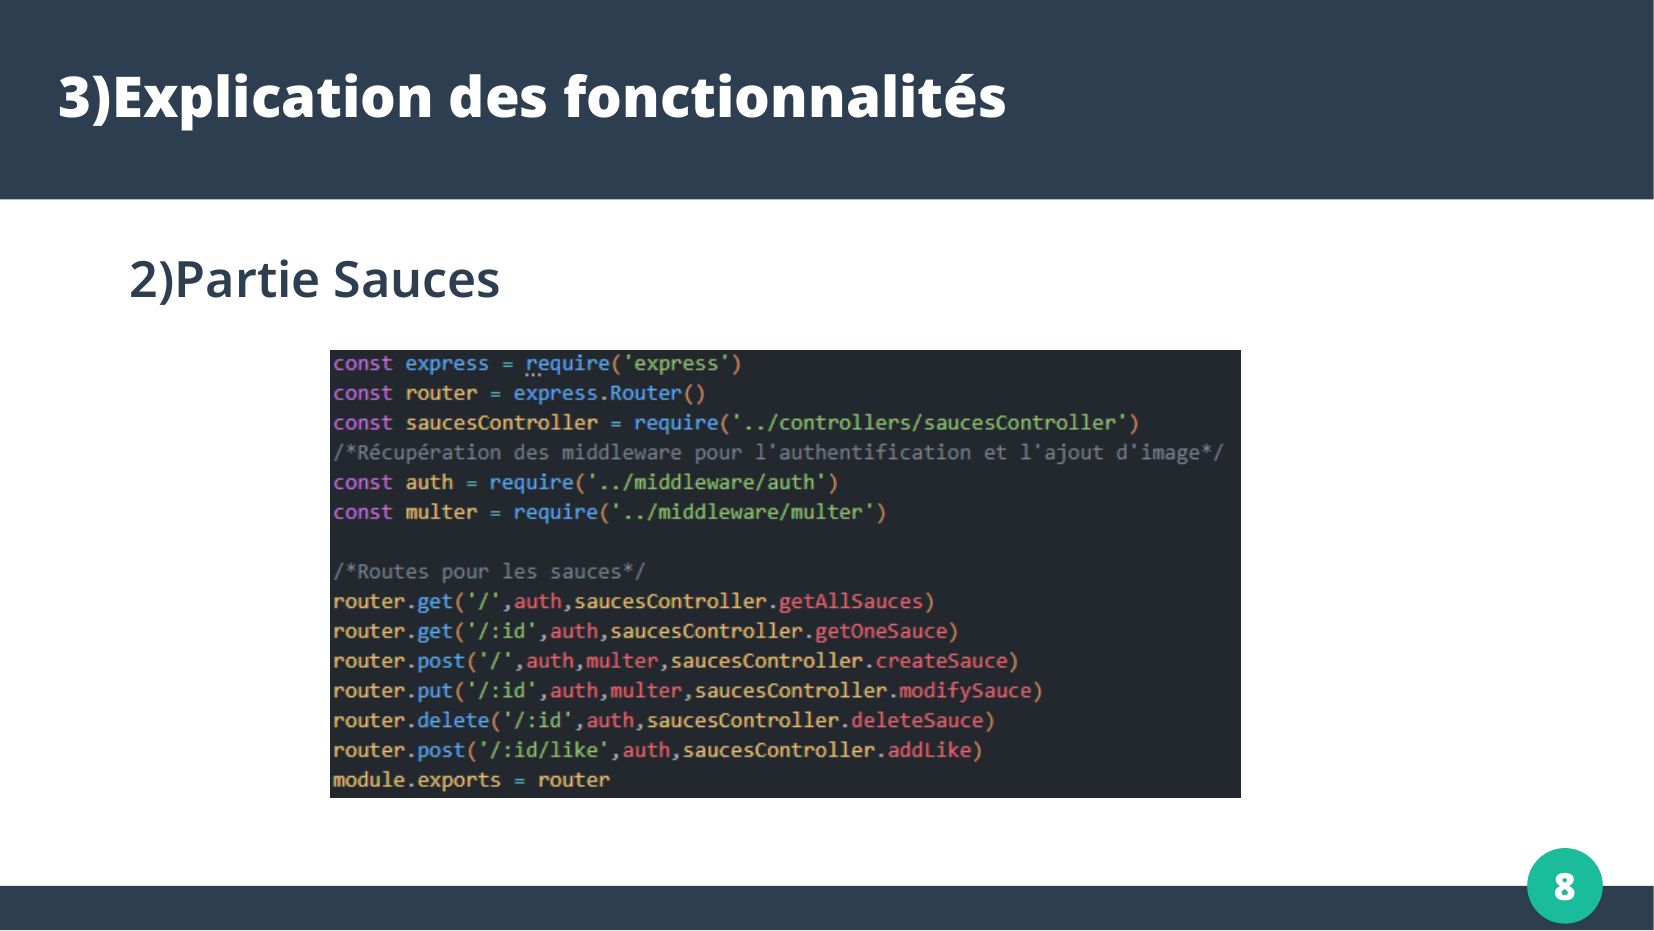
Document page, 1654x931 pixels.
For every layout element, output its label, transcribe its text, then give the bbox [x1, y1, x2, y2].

list 2)Partie Sauces [59, 243, 1595, 864]
title 3)Explication des fonctionnalités [59, 37, 1595, 155]
picture [330, 350, 1241, 798]
